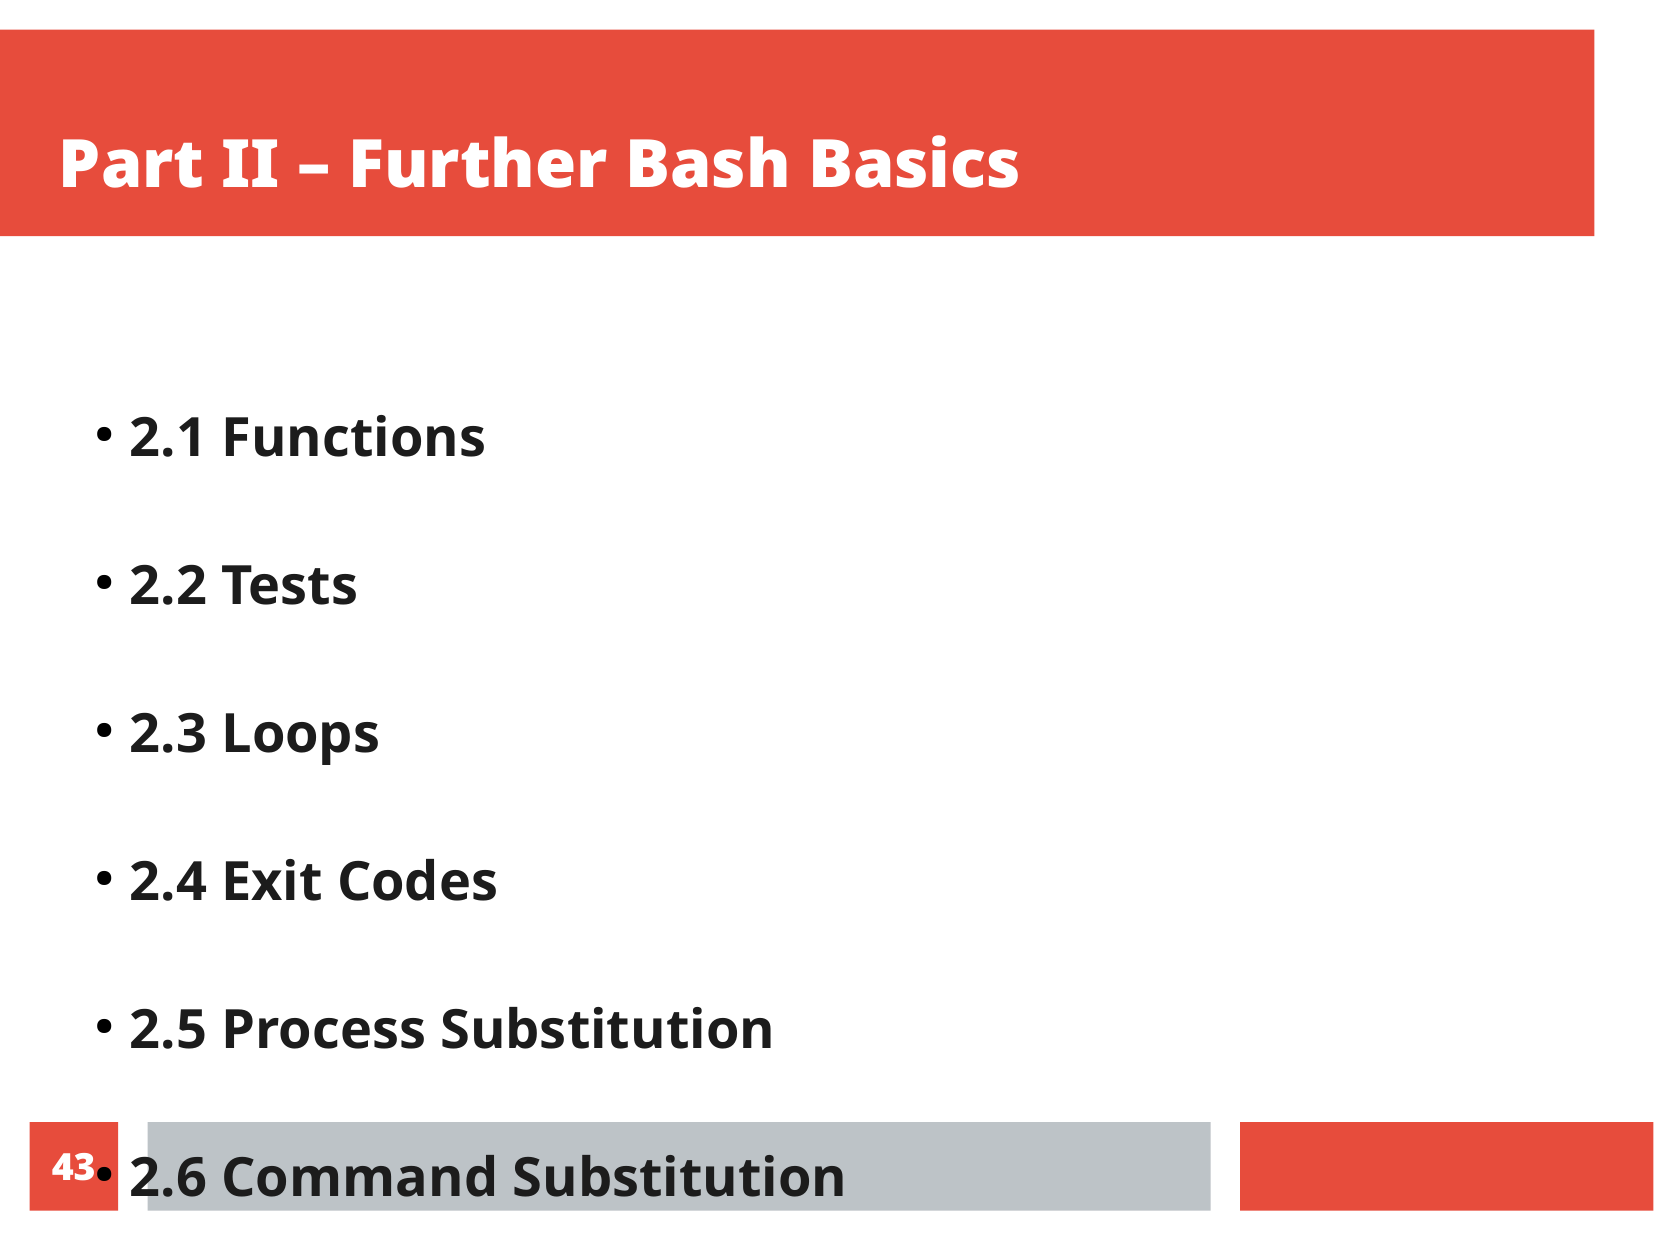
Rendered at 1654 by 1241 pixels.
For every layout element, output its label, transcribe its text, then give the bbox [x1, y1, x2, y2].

title Part II – Further Bash Basics [59, 59, 1595, 207]
subtitle 2.1 Functions 2.2 Tests 2.3 Loops 2.4 Exit Codes 2.5 Process Substitution 2.6 Command Substitution [59, 324, 1565, 1093]
